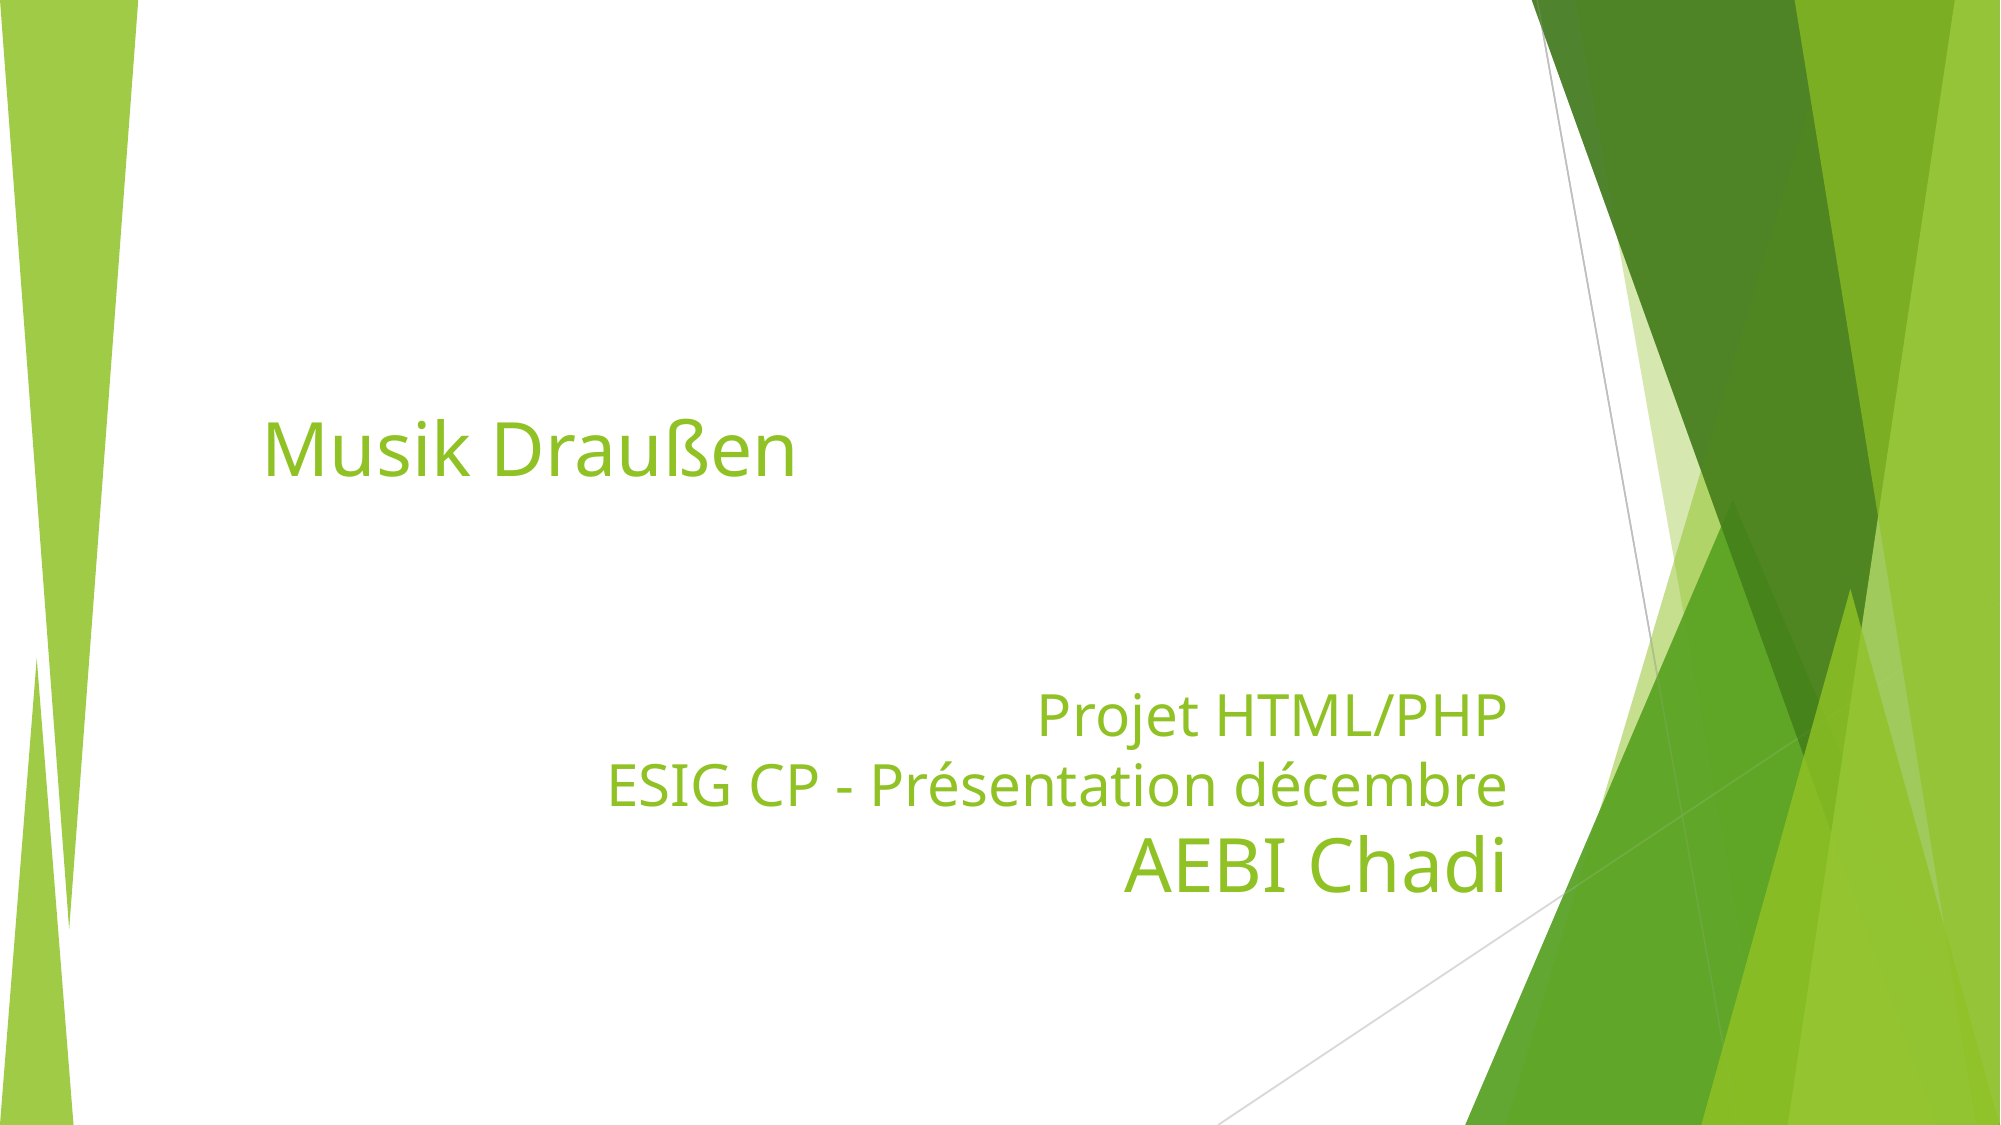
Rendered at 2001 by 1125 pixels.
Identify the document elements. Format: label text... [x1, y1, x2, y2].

subtitle Projet HTML/PHP ESIG CP - Présentation décembre AEBI Chadi [249, 670, 1524, 851]
title Musik Draußen [247, 394, 1522, 665]
